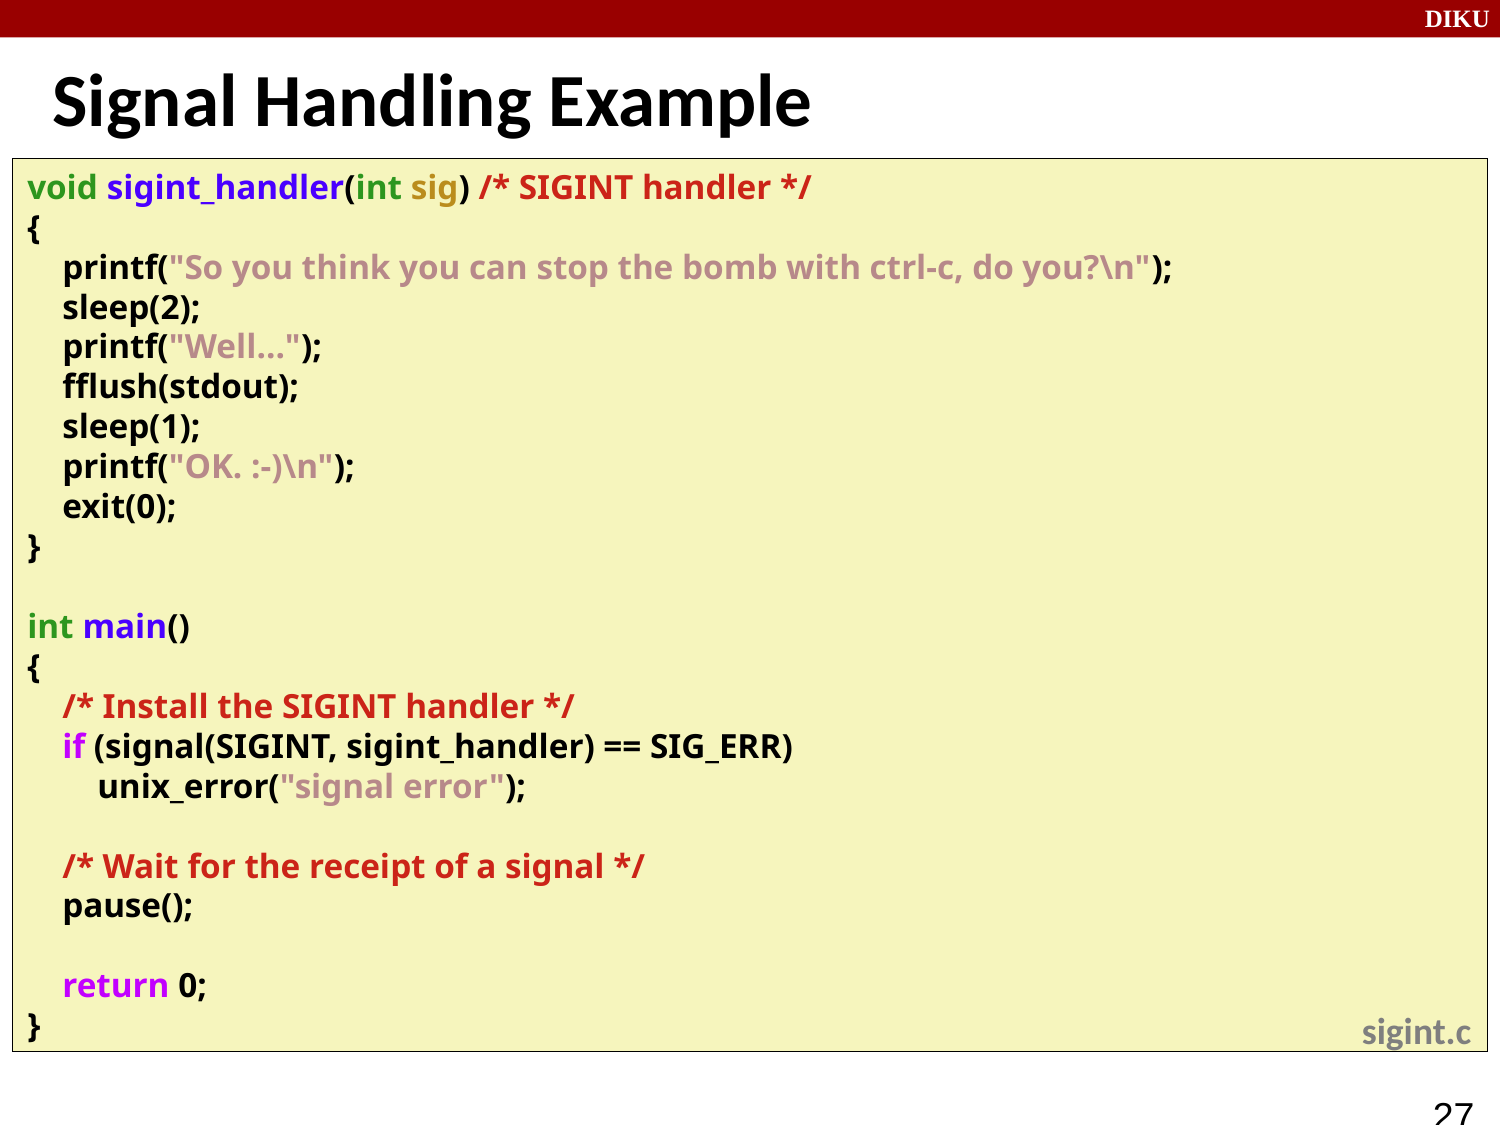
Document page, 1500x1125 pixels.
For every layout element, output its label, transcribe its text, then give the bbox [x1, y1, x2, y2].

text_box Signal Handling Example [37, 49, 888, 144]
text_box void sigint_handler(int sig) /* SIGINT handler */ { printf("So you think you can stop the bomb with ctrl-c, do you?\n"); sleep(2); printf("Well..."); fflush(stdout); sleep(1); printf("OK. :-)\n"); exit(0); } int main() { /* Install the SIGINT handler */ if (signal(SIGINT, sigint_handler) == SIG_ERR) unix_error("signal error"); /* Wait for the receipt of a signal */ pause(); return 0; } [12, 158, 1488, 1052]
text_box sigint.c [1347, 999, 1487, 1060]
